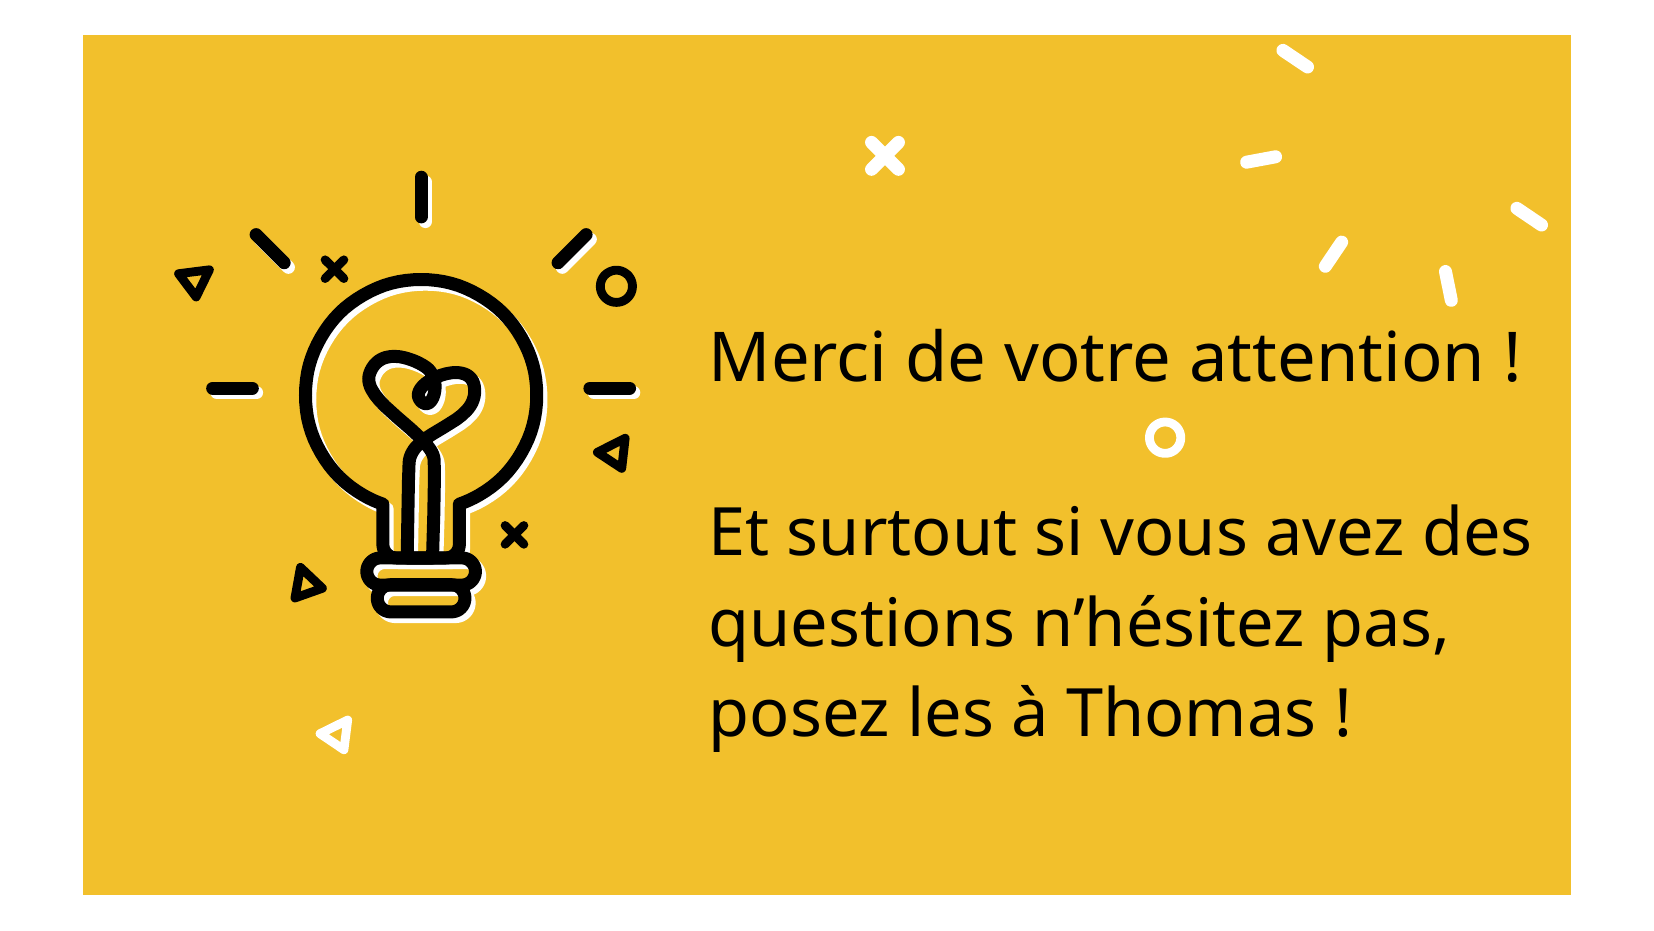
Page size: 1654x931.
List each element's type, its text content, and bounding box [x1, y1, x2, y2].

subtitle Et surtout si vous avez des questions n’hésitez pas, posez les à Thomas ! [708, 472, 1536, 768]
title Merci de votre attention ! [708, 295, 1536, 414]
